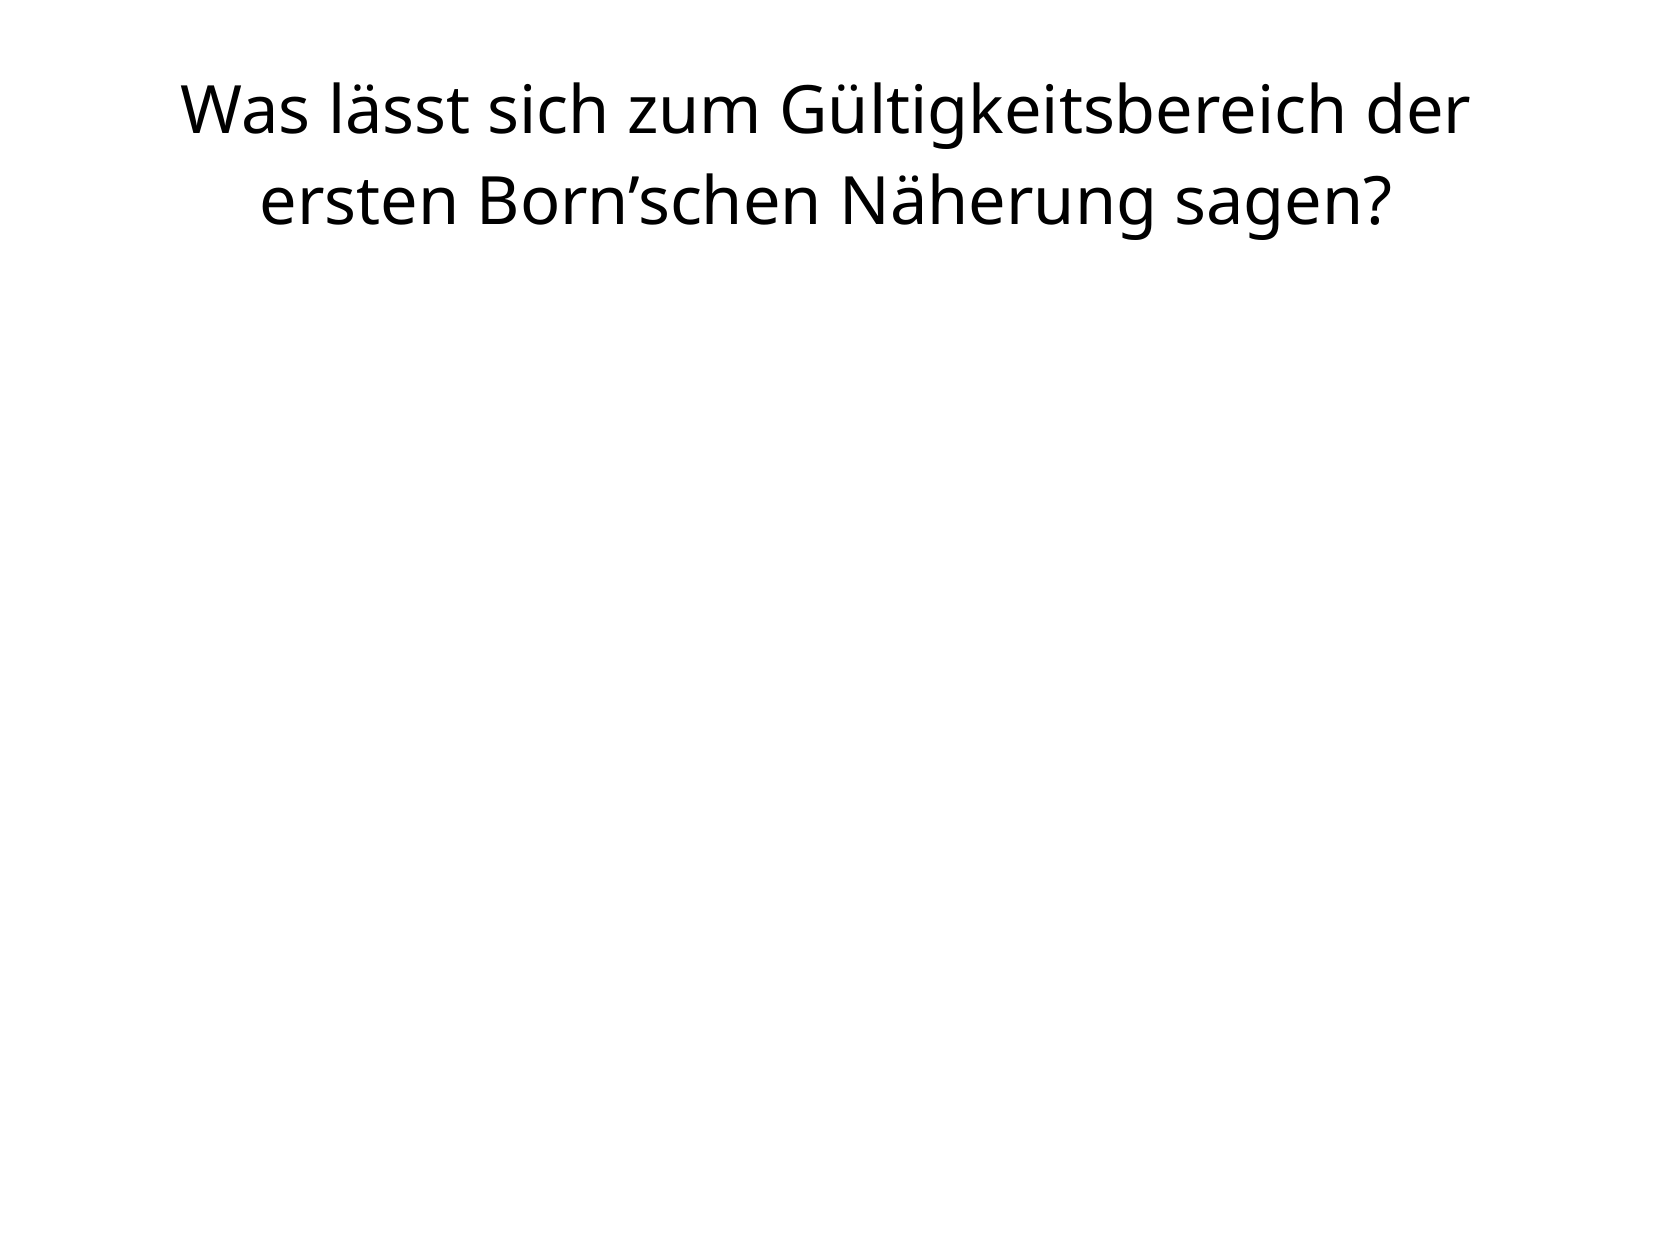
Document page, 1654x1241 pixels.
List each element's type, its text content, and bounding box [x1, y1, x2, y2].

title Was lässt sich zum Gültigkeitsbereich der ersten Born’schen Näherung sagen? [82, 49, 1571, 257]
